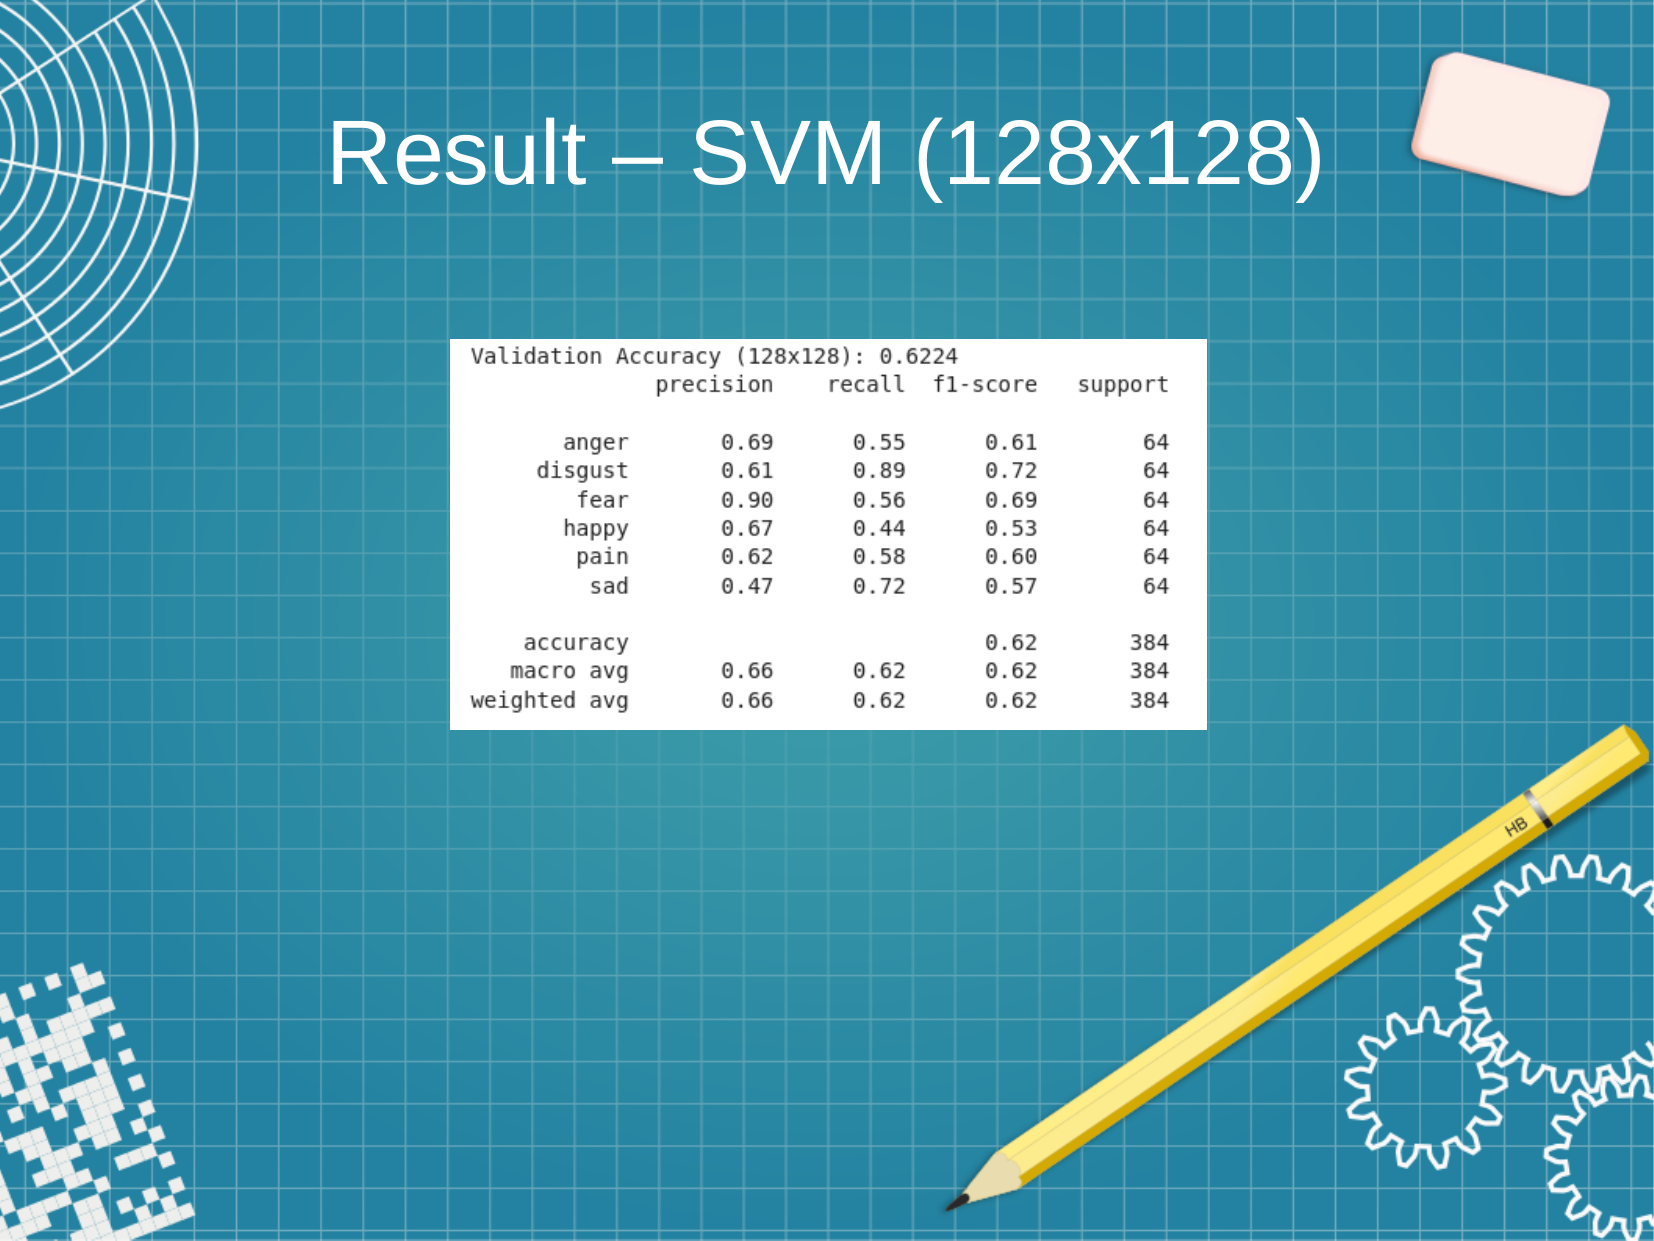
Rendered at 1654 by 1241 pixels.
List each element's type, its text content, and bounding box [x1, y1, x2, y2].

picture [0, 0, 1654, 1241]
title Result – SVM (128x128) [82, 49, 1571, 257]
